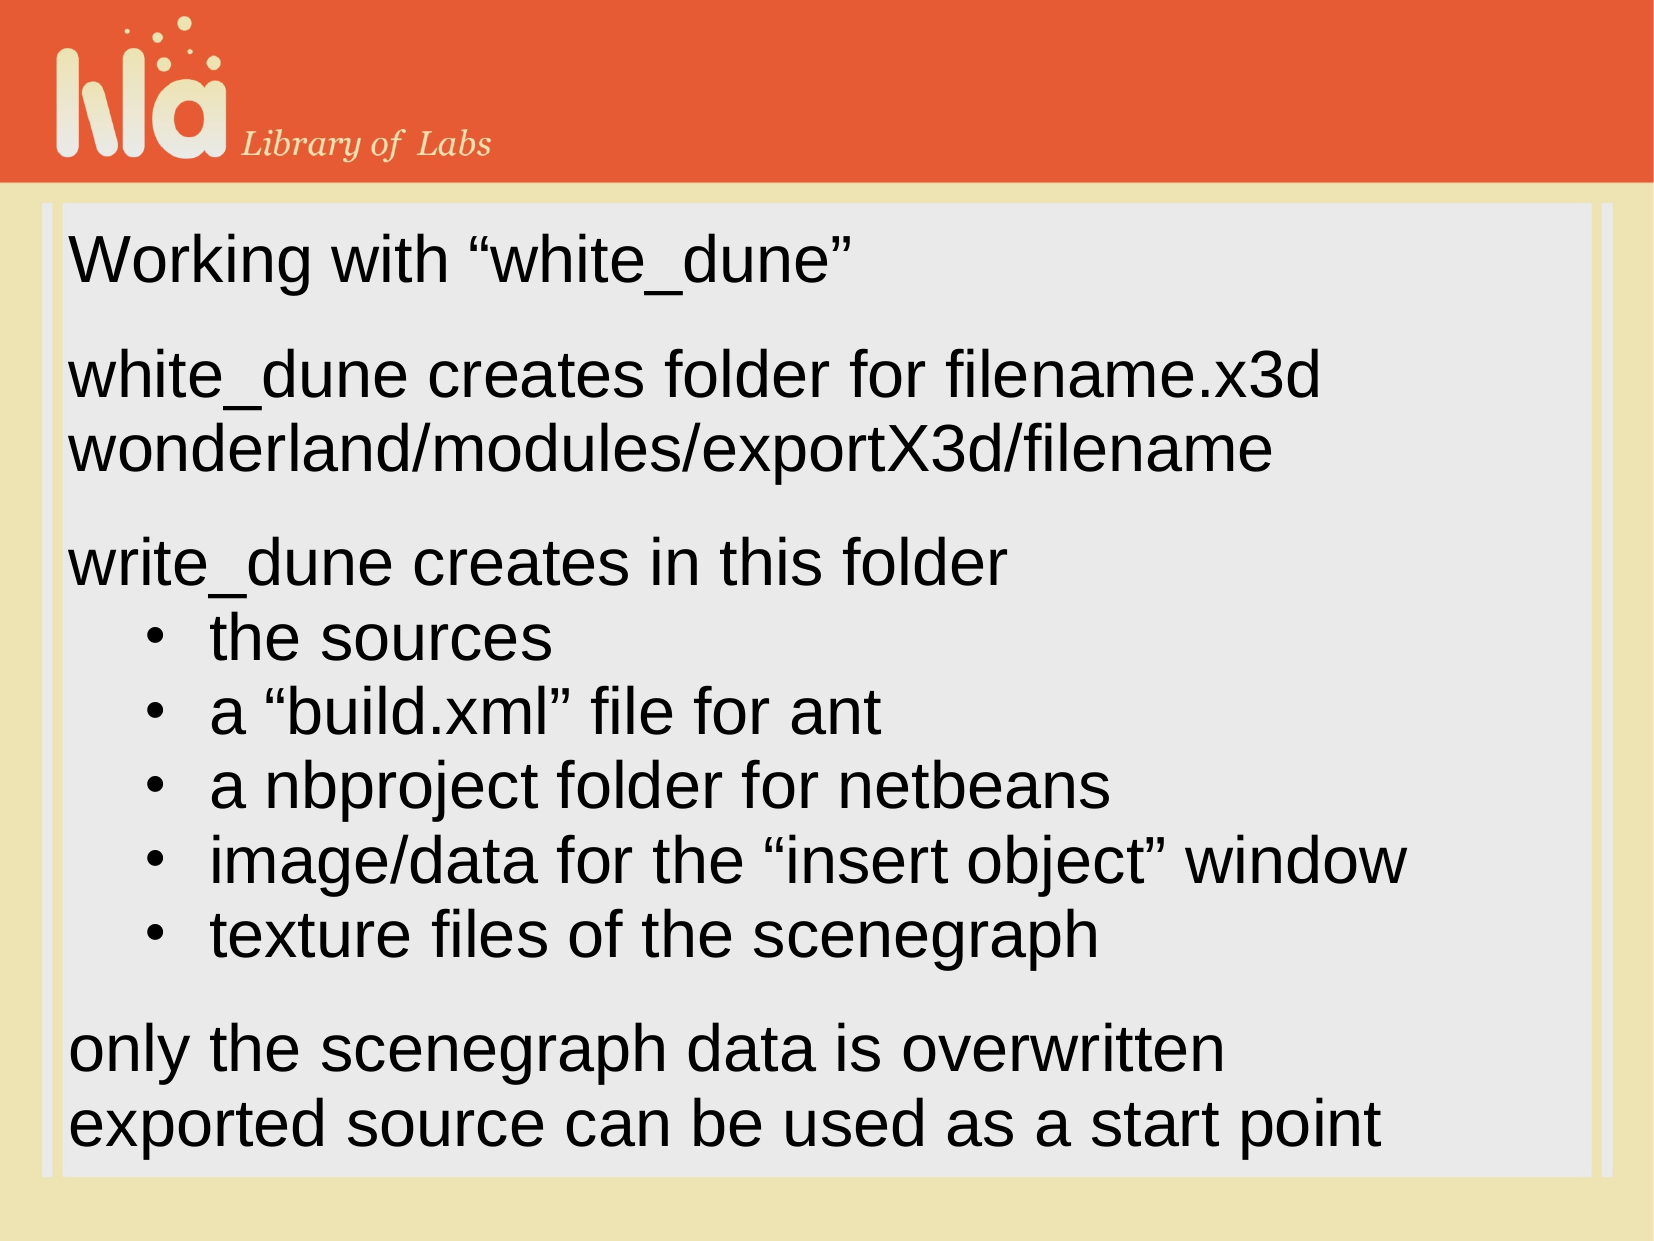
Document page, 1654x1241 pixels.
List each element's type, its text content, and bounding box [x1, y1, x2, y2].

picture [0, 0, 1654, 1241]
text_box Working with “white_dune” white_dune creates folder for filename.x3d wonderland/modules/exportX3d/filename write_dune creates in this folder the sources a “build.xml” file for ant a nbproject folder for netbeans image/data for the “insert object” window texture files of the scenegraph only the scenegraph data is overwritten exported source can be used as a start point [54, 215, 1654, 1169]
